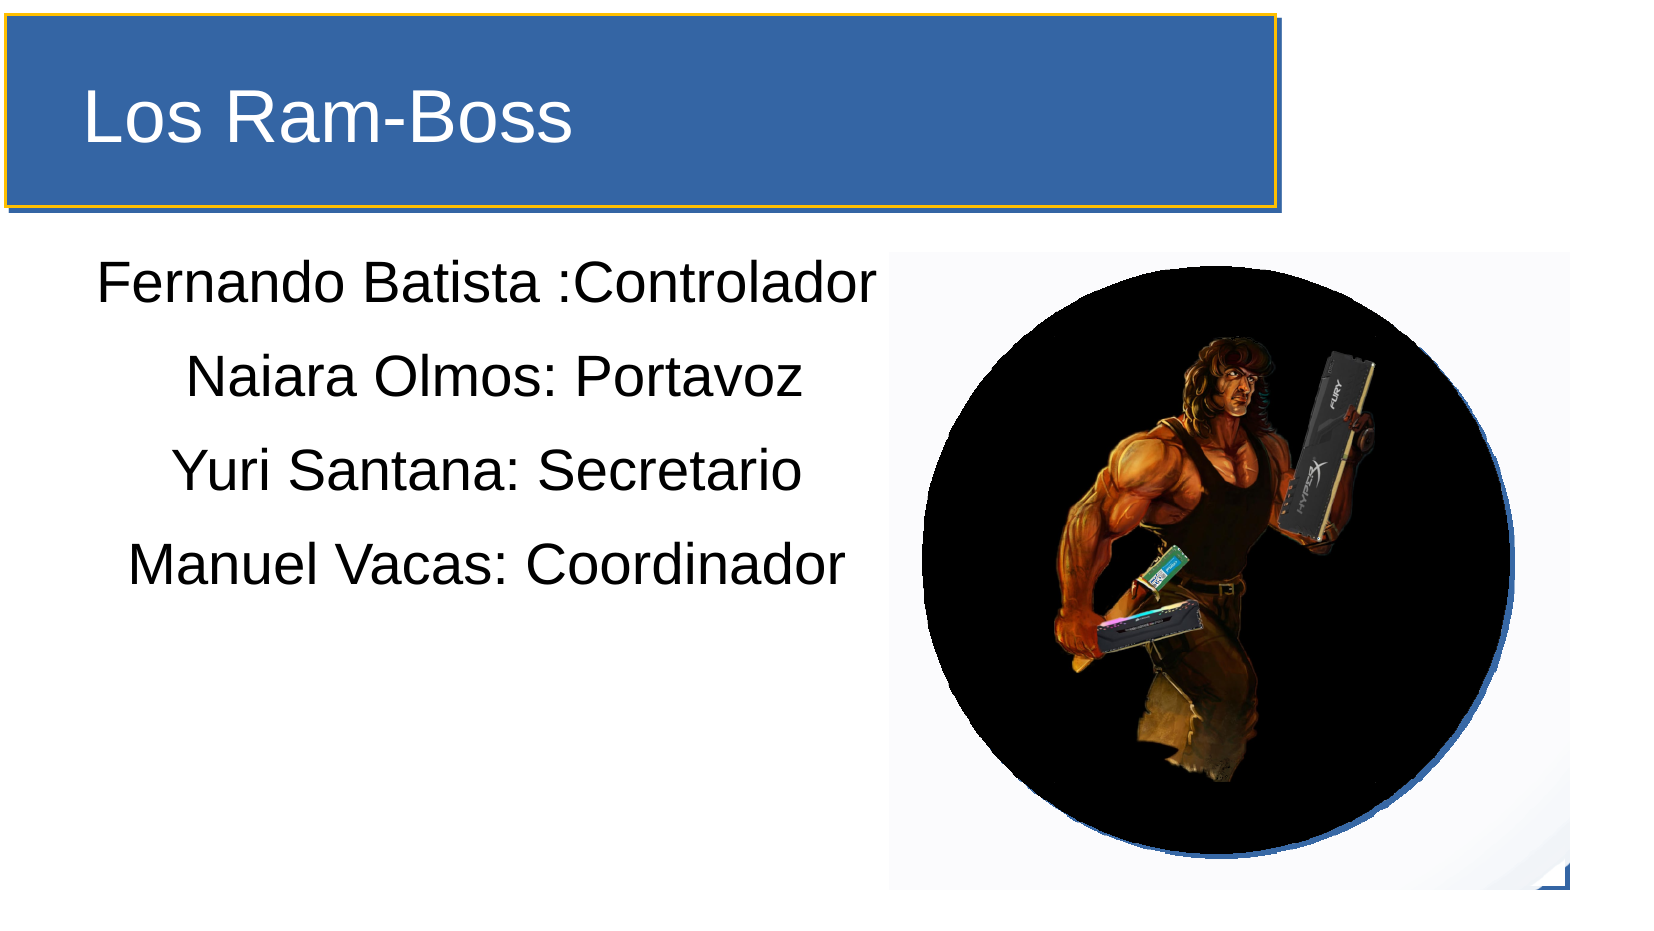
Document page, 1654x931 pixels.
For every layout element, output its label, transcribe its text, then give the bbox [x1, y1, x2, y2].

title Los Ram-Boss [82, 35, 1235, 189]
picture [885, 248, 1565, 886]
subtitle Fernando Batista :Controlador Naiara Olmos: Portavoz Yuri Santana: Secretario Manuel Vacas: Coordinador [59, 244, 916, 701]
